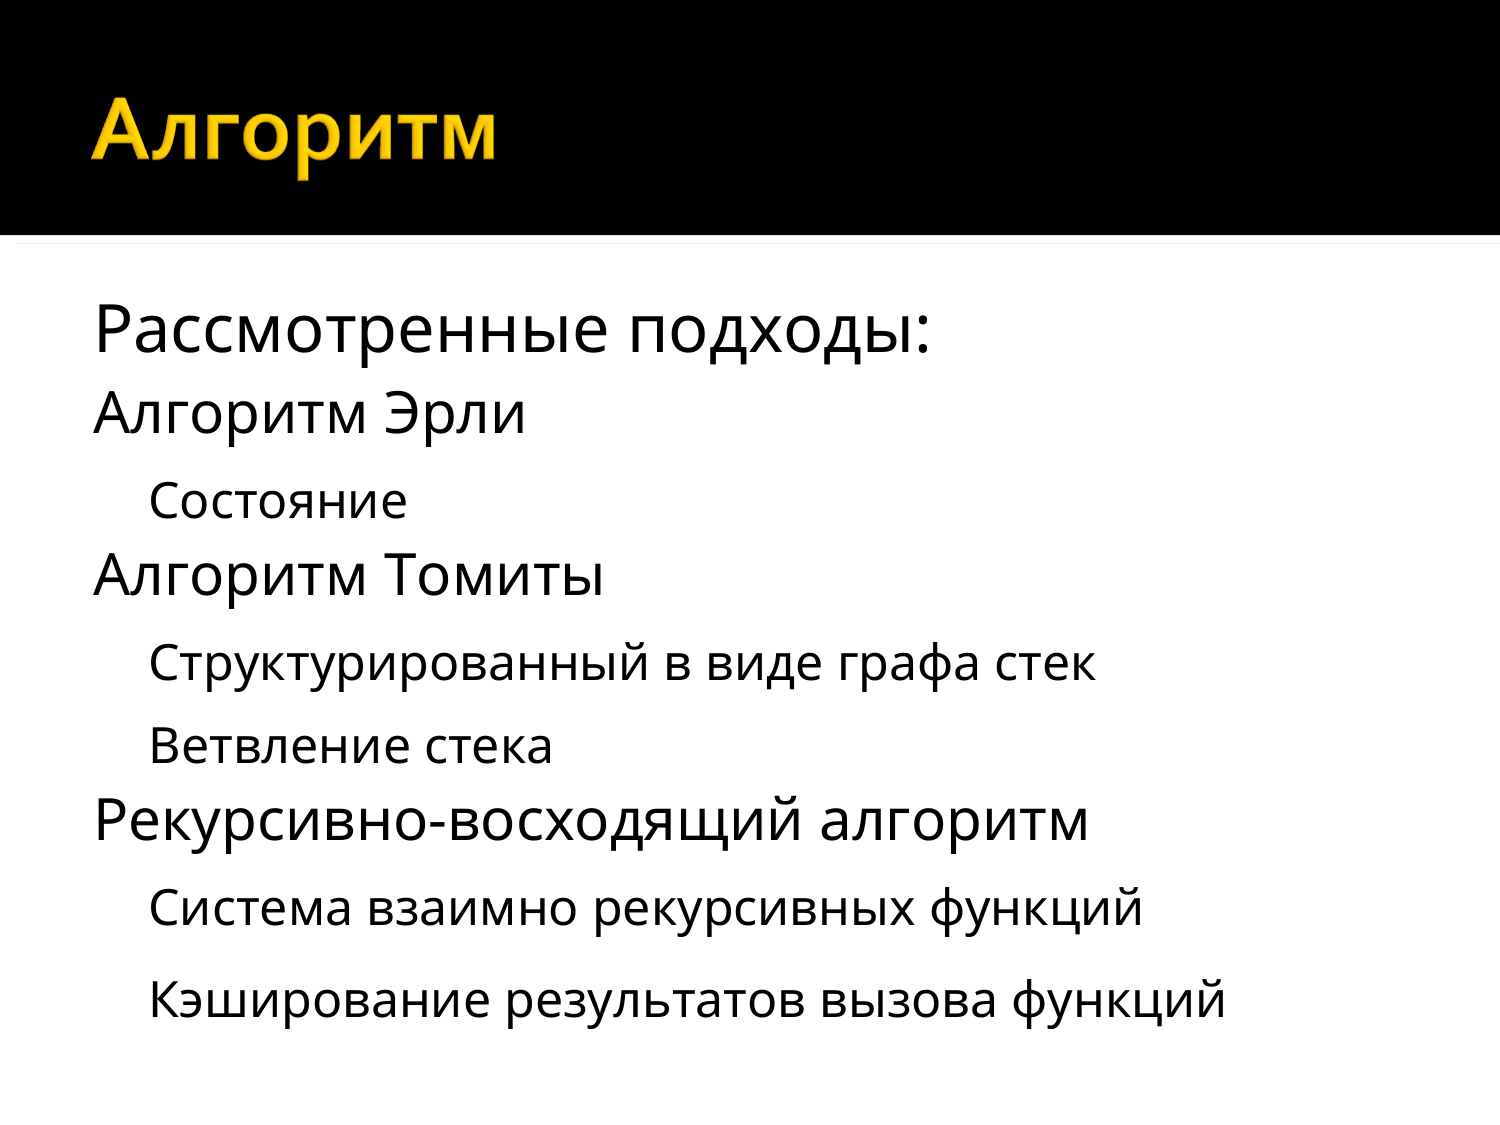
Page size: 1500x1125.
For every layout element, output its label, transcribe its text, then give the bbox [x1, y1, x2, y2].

list Рассмотренные подходы: Алгоритм Эрли Состояние Алгоритм Томиты Структурированный в виде графа стек Ветвление стека Рекурсивно-восходящий алгоритм Система взаимно рекурсивных функций Кэширование результатов вызова функций [64, 265, 1415, 1125]
text_box [31, 24, 1427, 233]
